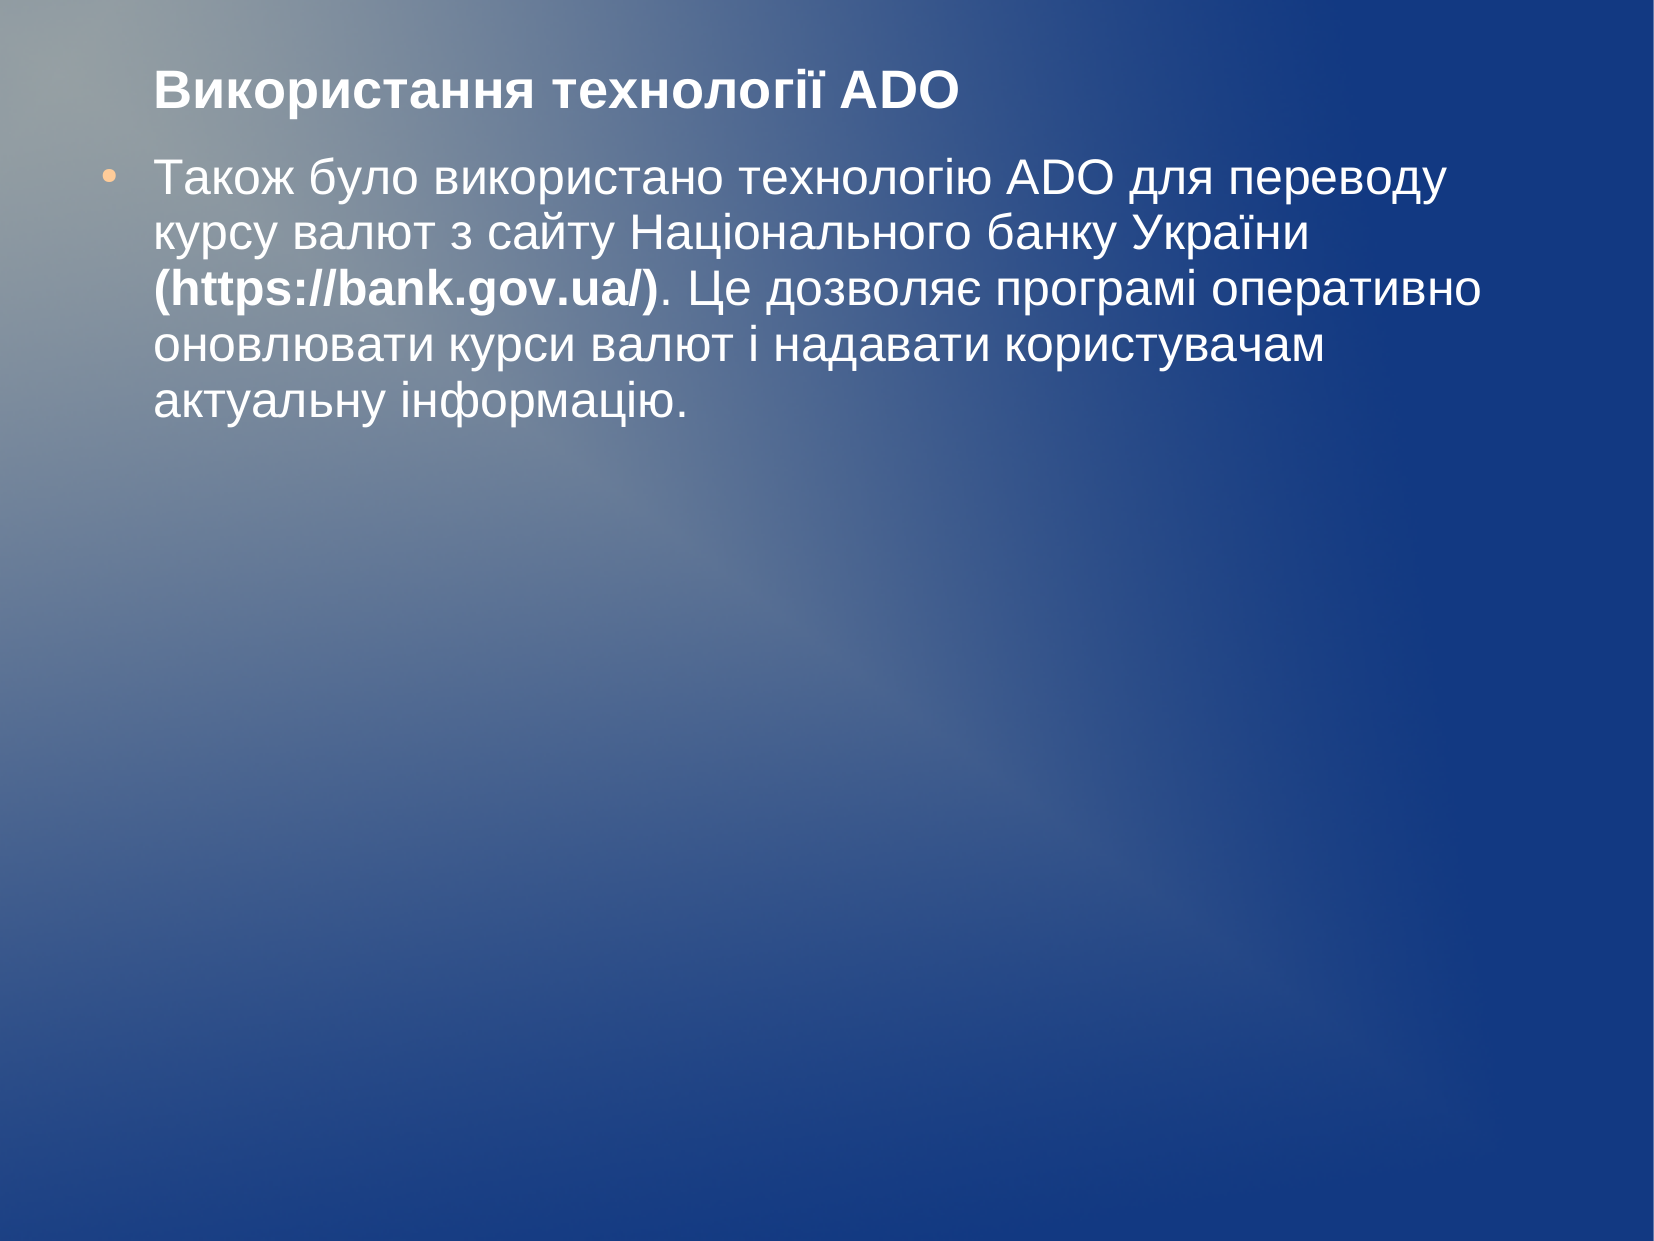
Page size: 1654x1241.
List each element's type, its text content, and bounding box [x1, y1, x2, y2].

list Використання технології ADO Також було використано технологію ADO для переводу курсу валют з сайту Національного банку України (https://bank.gov.ua/). Це дозволяє програмі оперативно оновлювати курси валют і надавати користувачам актуальну інформацію. [82, 59, 1571, 1109]
picture [0, 0, 1654, 1241]
